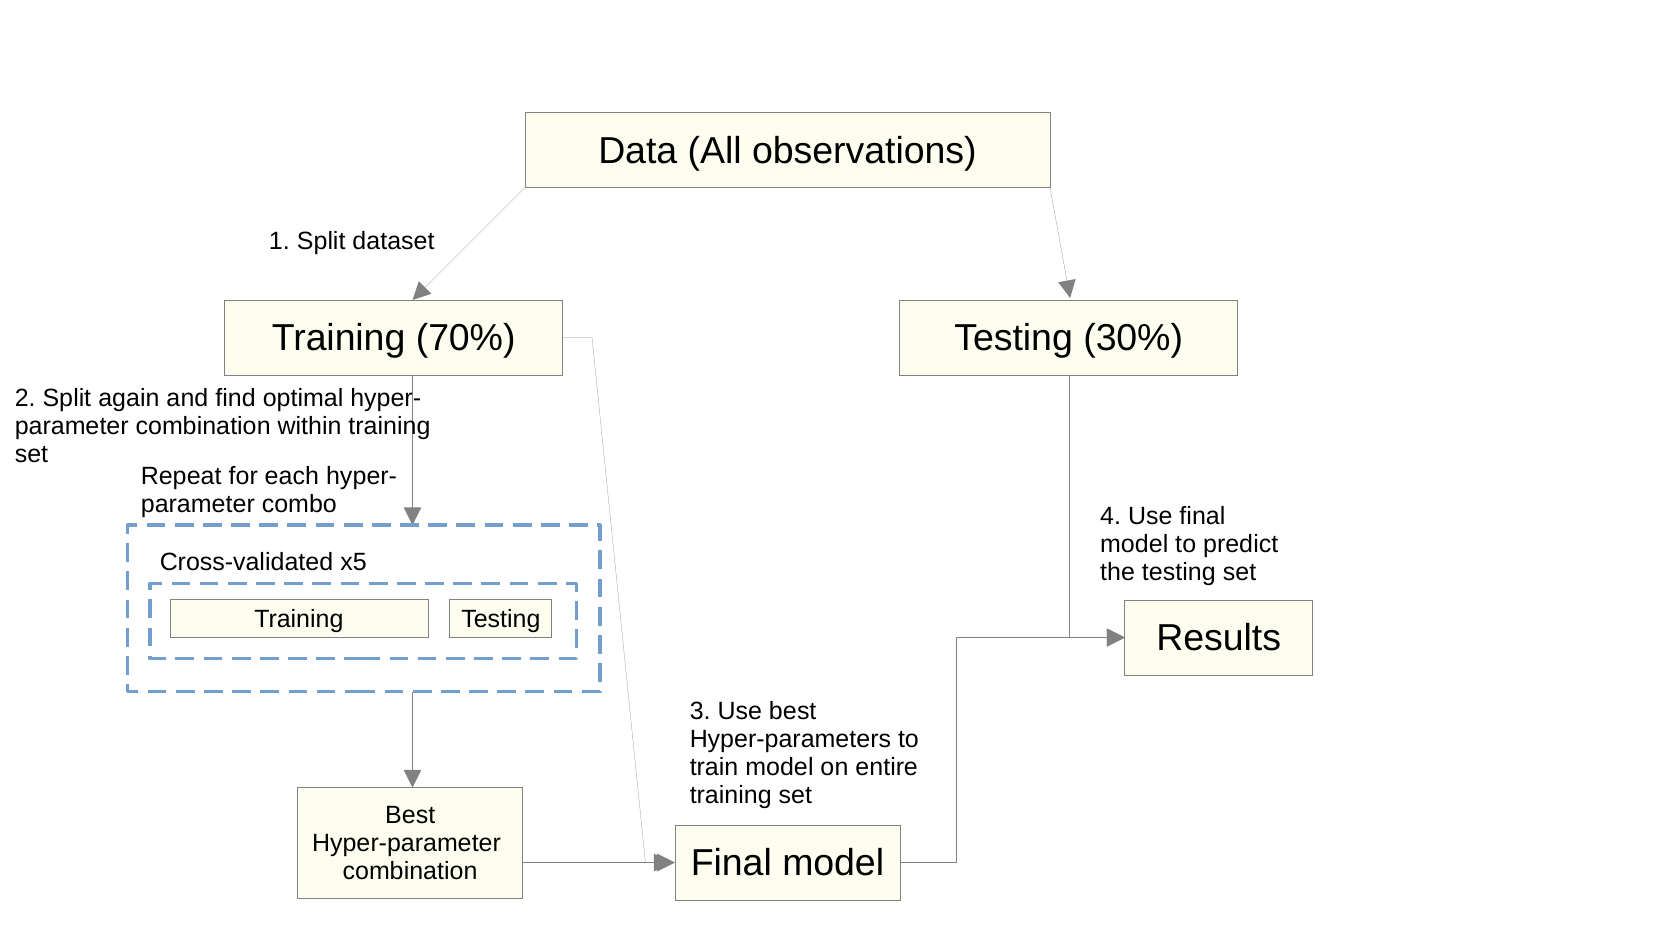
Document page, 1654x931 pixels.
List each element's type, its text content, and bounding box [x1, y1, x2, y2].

text_box Cross-validated x5 [145, 540, 383, 584]
text_box Results [1124, 600, 1313, 676]
text_box Repeat for each hyper-parameter combo [126, 454, 445, 526]
text_box Testing [449, 599, 552, 638]
text_box Final model [675, 845, 901, 901]
text_box 2. Split again and find optimal hyper-parameter combination within training set [0, 376, 451, 476]
text_box Training [170, 599, 429, 638]
text_box 1. Split dataset [254, 219, 451, 263]
text_box 3. Use best Hyper-parameters to train model on entire training set [675, 689, 938, 845]
text_box Data (All observations) [525, 112, 1051, 188]
text_box Best Hyper-parameter combination [297, 787, 523, 899]
text_box 4. Use final model to predict the testing set [1085, 494, 1311, 594]
text_box Training (70%) [224, 300, 563, 376]
text_box Testing (30%) [899, 300, 1238, 376]
